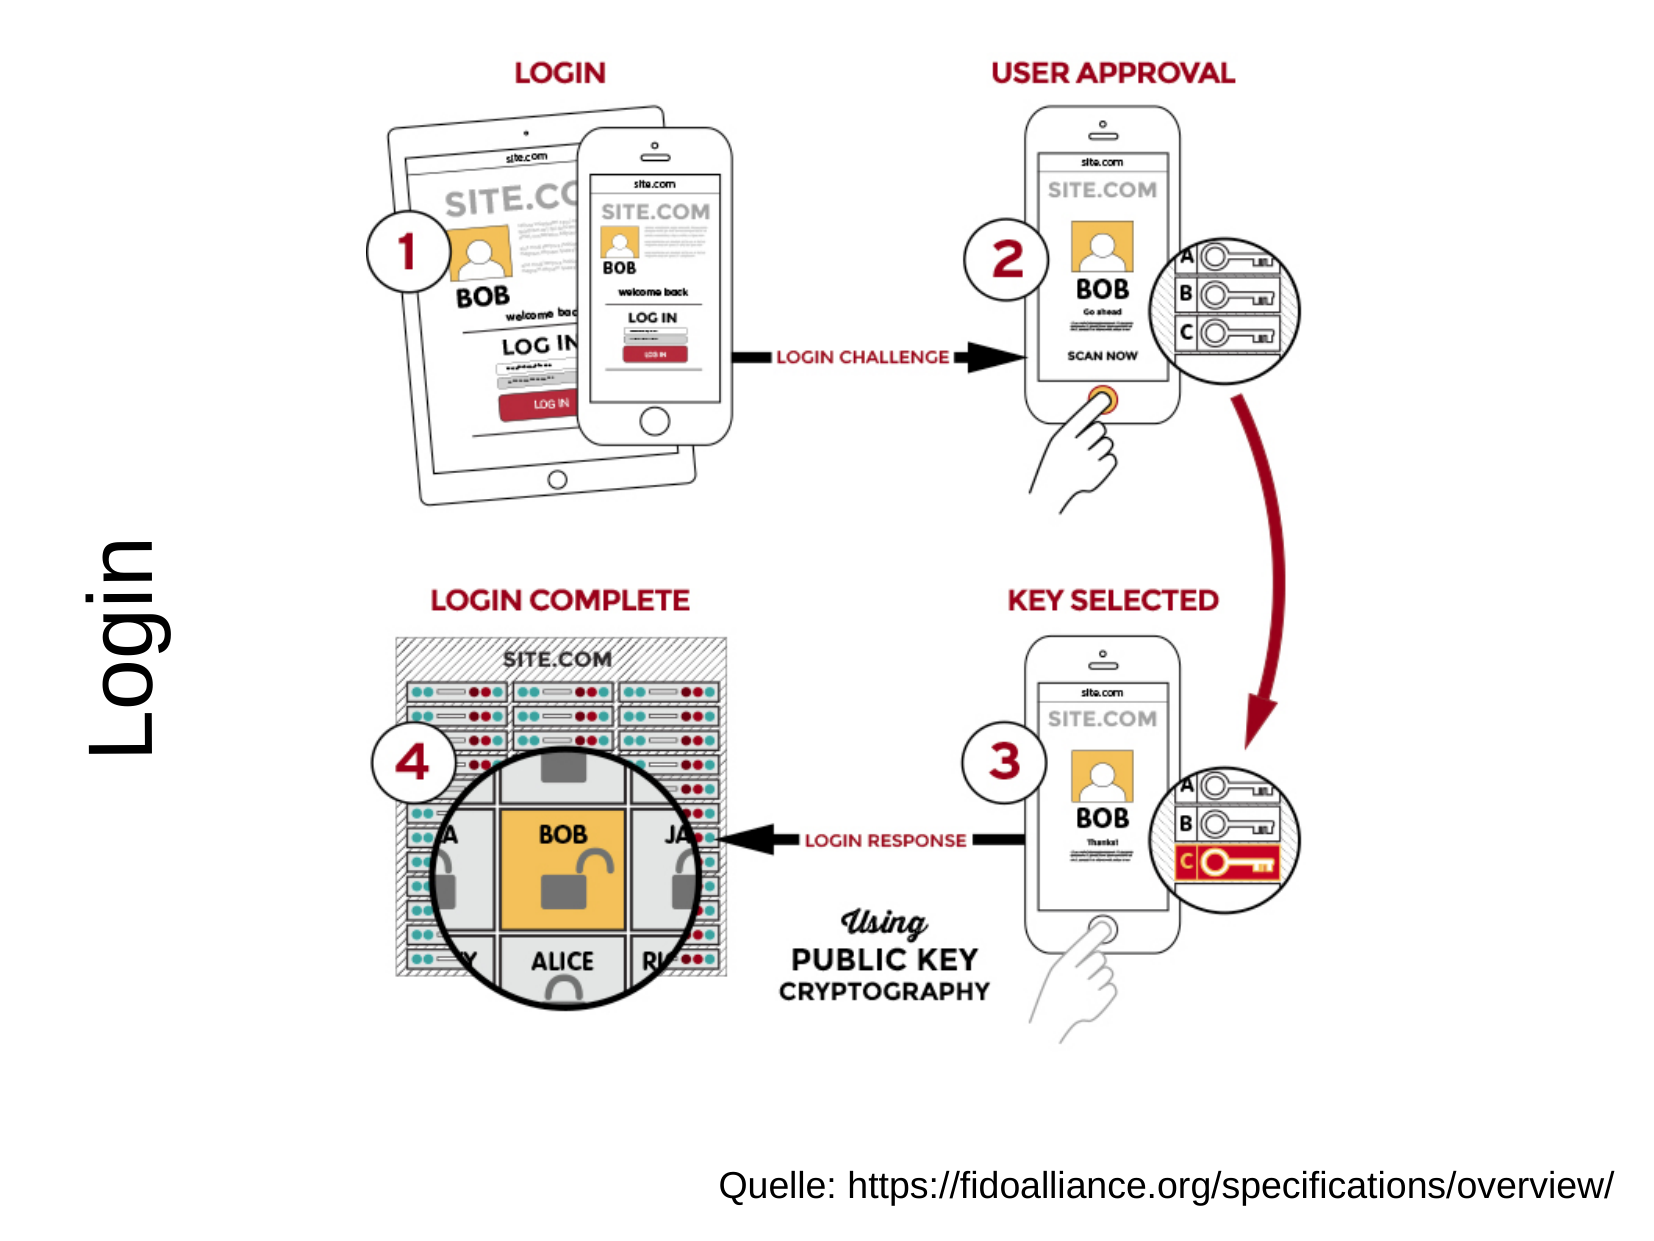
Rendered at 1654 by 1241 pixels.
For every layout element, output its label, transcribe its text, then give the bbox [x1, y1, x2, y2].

picture [366, 52, 1306, 1052]
text_box Quelle: https://fidoalliance.org/specifications/overview/ [703, 1157, 1630, 1215]
title Login [12, 0, 228, 1241]
